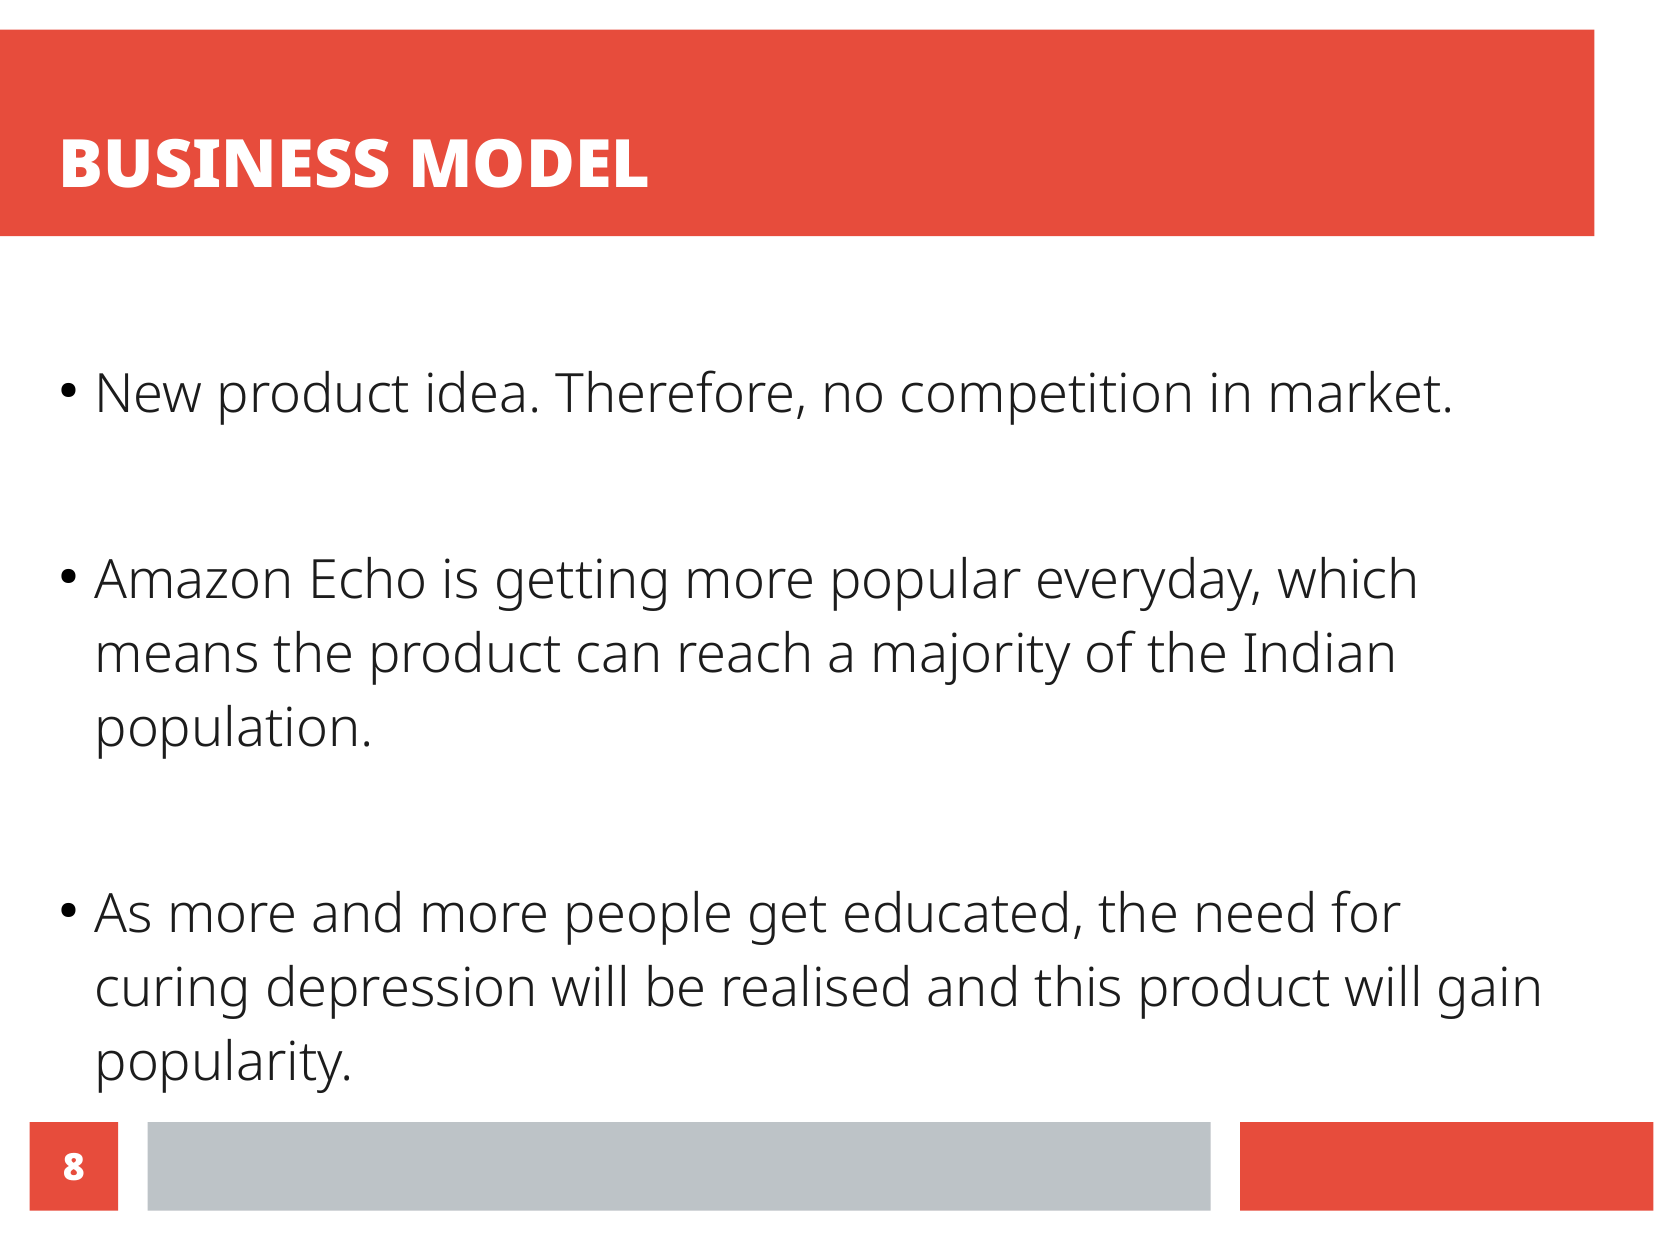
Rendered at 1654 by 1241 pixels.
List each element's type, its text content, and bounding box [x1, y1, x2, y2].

title BUSINESS MODEL [59, 59, 1595, 207]
subtitle New product idea. Therefore, no competition in market. Amazon Echo is getting more popular everyday, which means the product can reach a majority of the Indian population. As more and more people get educated, the need for curing depression will be realised and this product will gain popularity. [59, 354, 1565, 1123]
